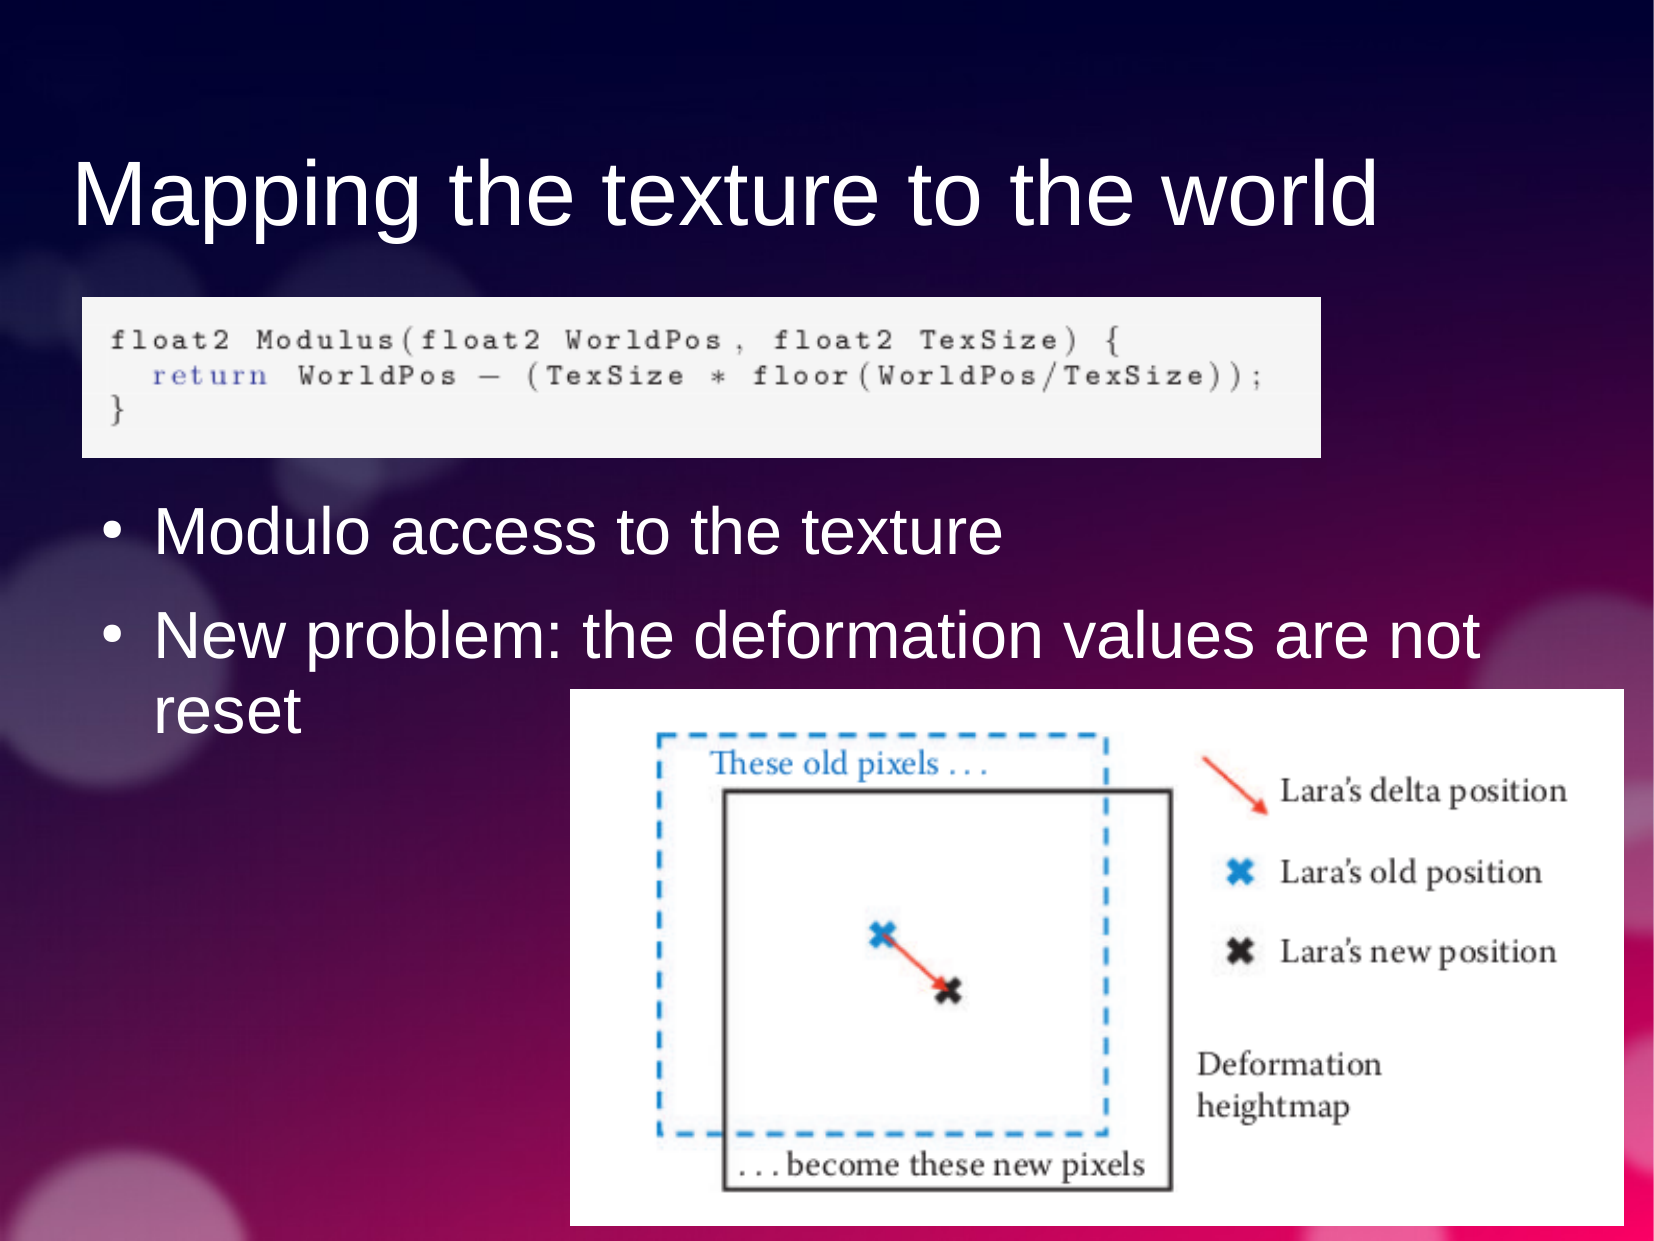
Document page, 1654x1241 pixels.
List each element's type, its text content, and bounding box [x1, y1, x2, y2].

list Modulo access to the texture New problem: the deformation values are not reset [82, 390, 1571, 1133]
picture [0, 0, 1654, 1241]
title Mapping the texture to the world [71, 90, 1561, 298]
